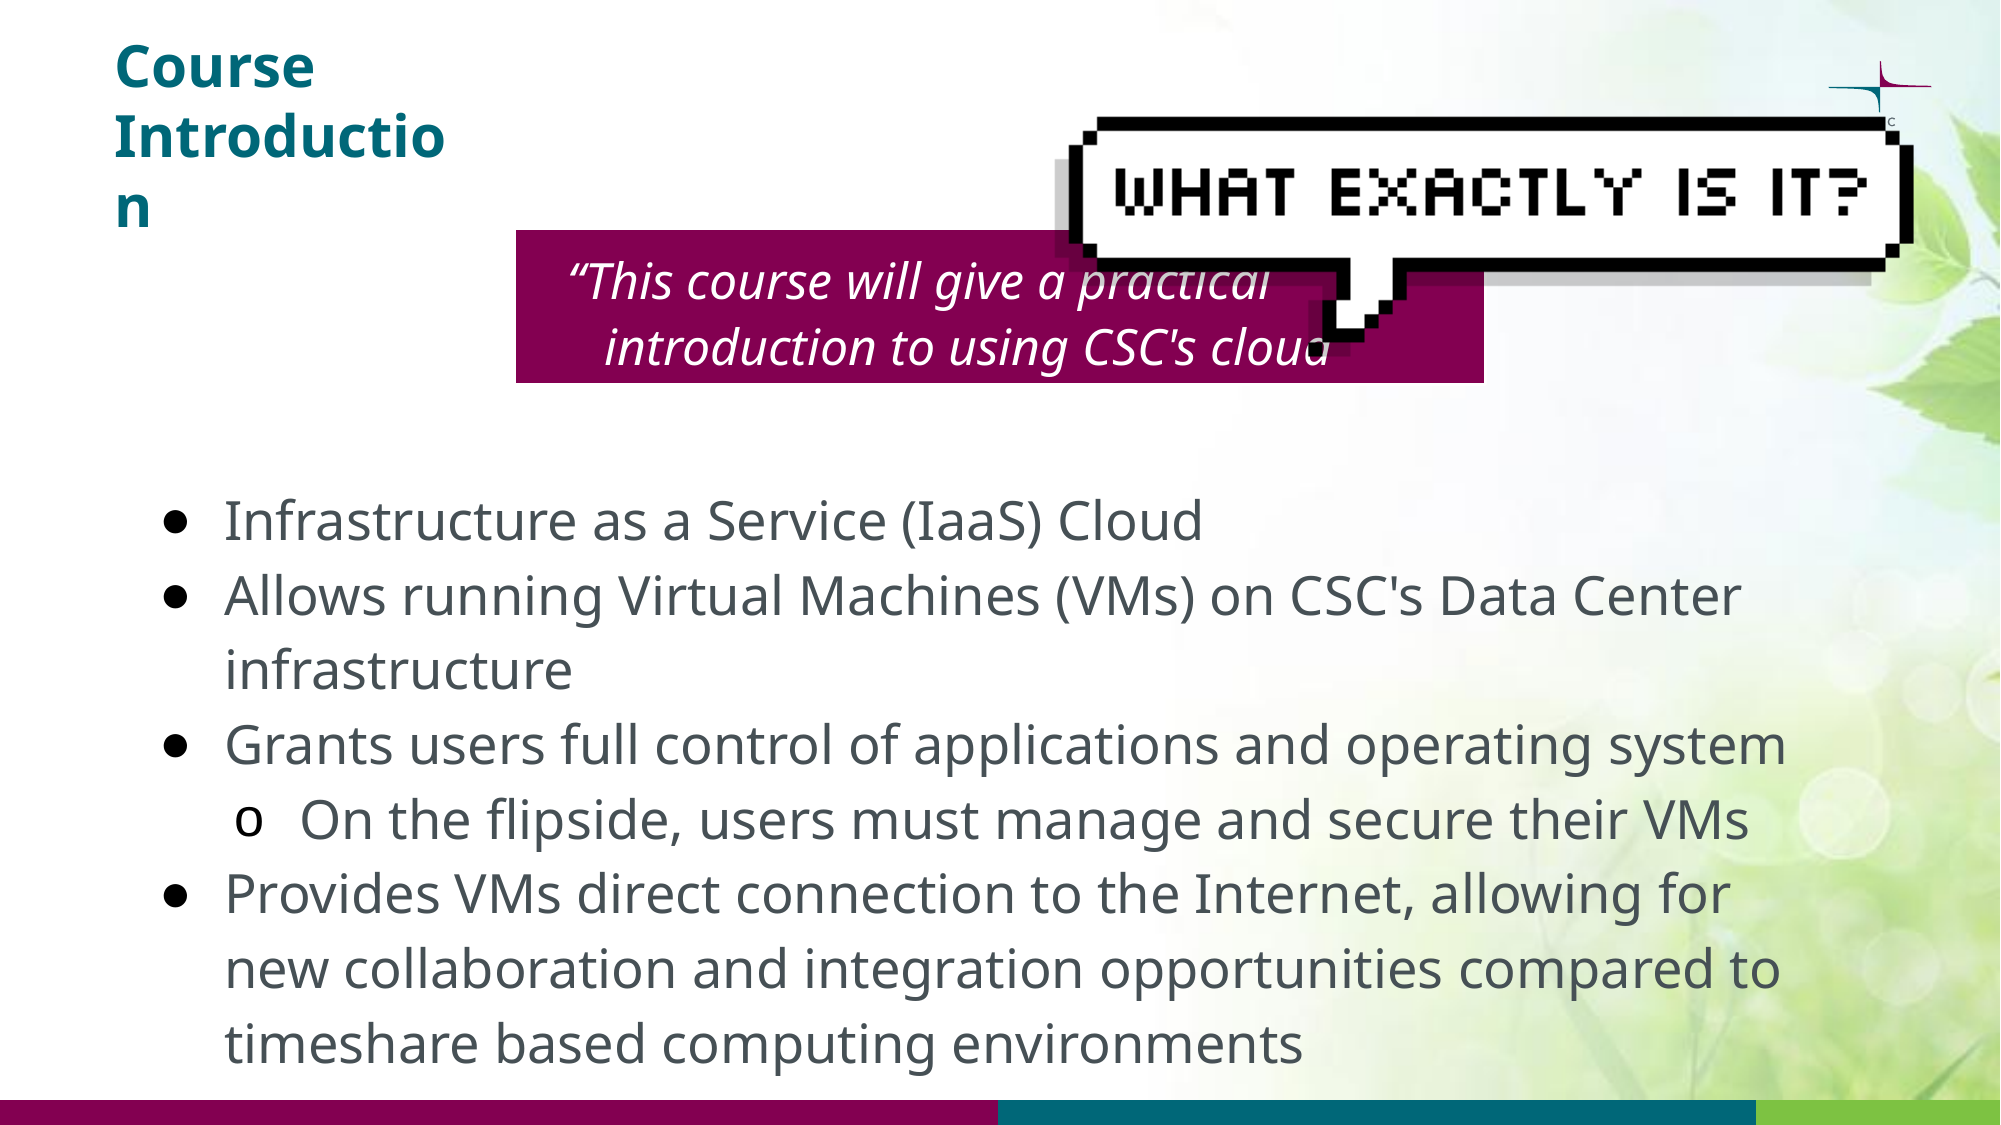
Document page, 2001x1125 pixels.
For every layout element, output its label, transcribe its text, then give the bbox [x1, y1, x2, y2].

picture [0, 0, 2000, 1100]
text_box “This course will give a practical introduction to using CSC's cloud service cPouta” [514, 228, 1041, 385]
title Course Introduction [99, 40, 465, 229]
list Infrastructure as a Service (IaaS) Cloud Allows running Virtual Machines (VMs) on CSC's Data Center infrastructure Grants users full control of applications and operating system On the flipside, users must manage and secure their VMs Provides VMs direct connection to the Internet, allowing for new collaboration and integration opportunities compared to timeshare based computing environments [134, 469, 1820, 1089]
